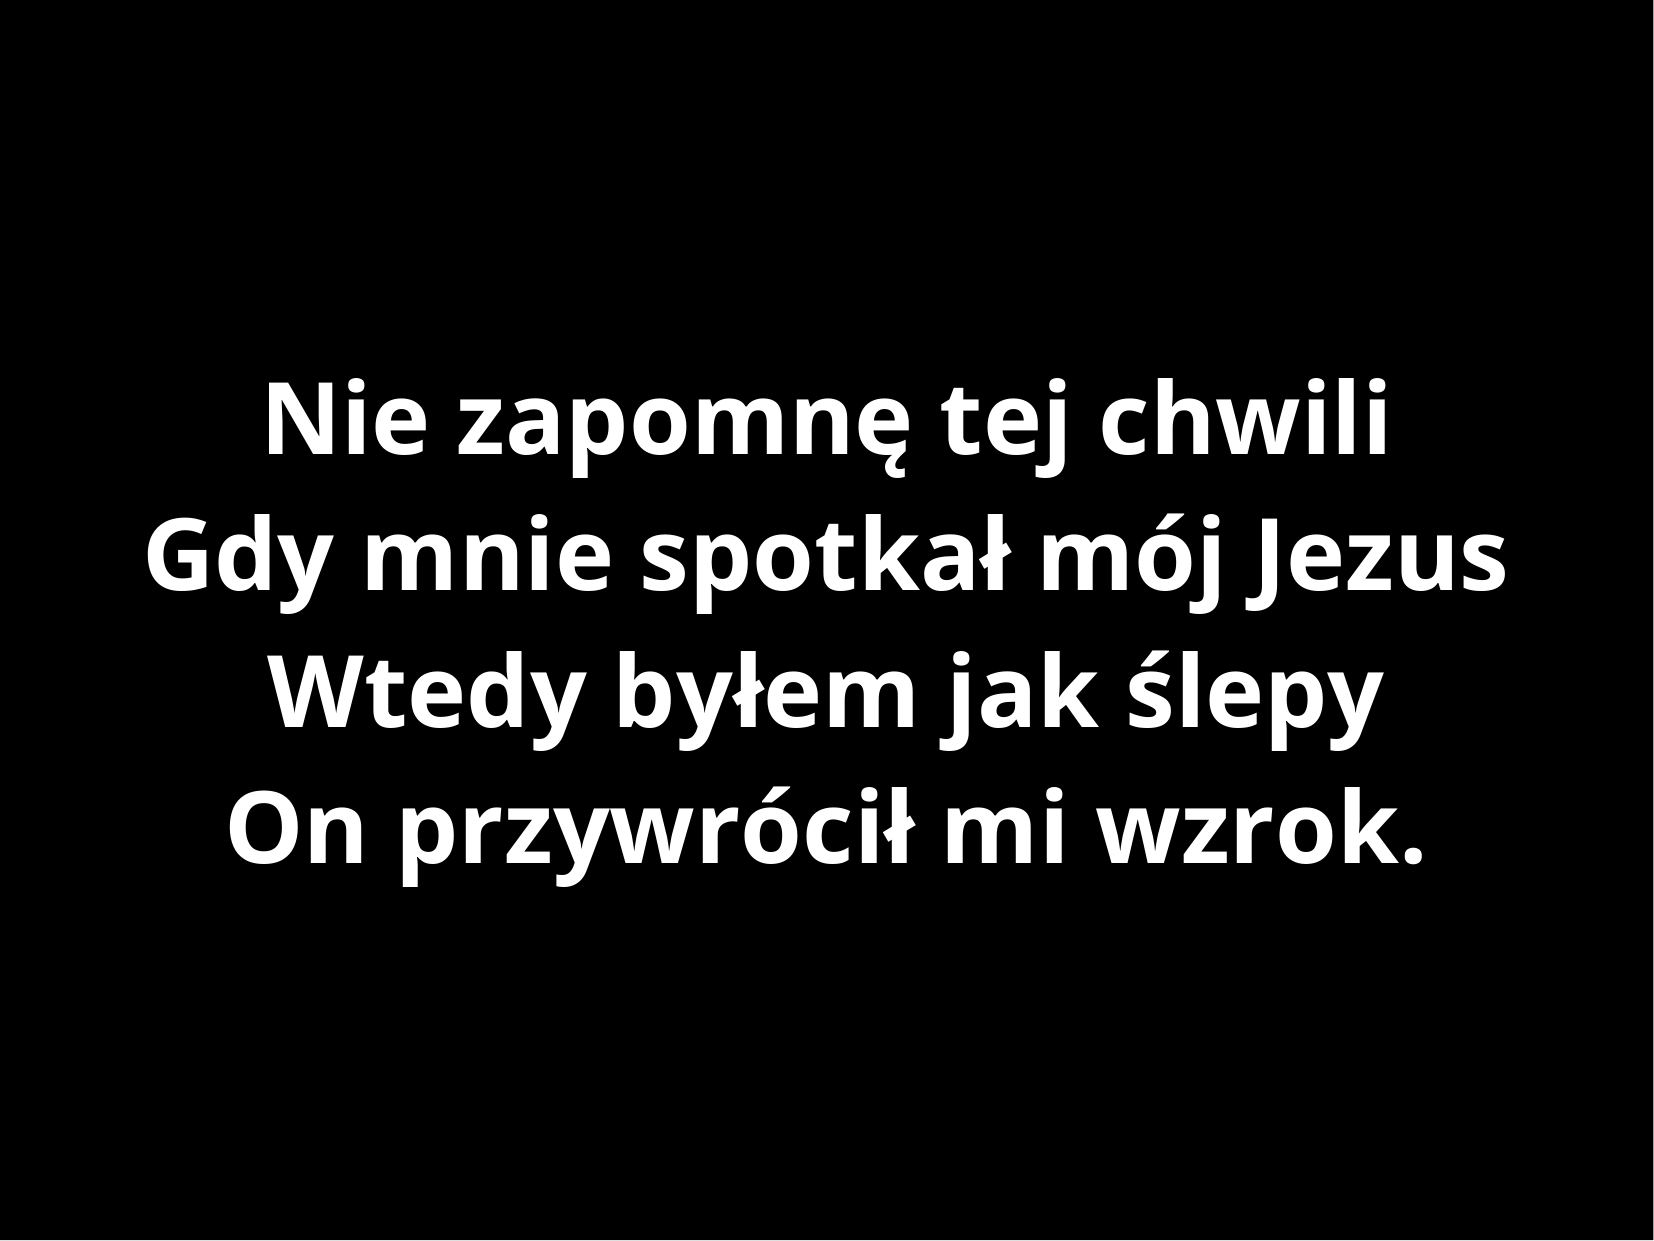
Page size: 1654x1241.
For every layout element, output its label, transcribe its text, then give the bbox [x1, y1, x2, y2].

title Nie zapomnę tej chwili Gdy mnie spotkał mój Jezus Wtedy byłem jak ślepy On przywrócił mi wzrok. [0, 0, 1654, 1241]
